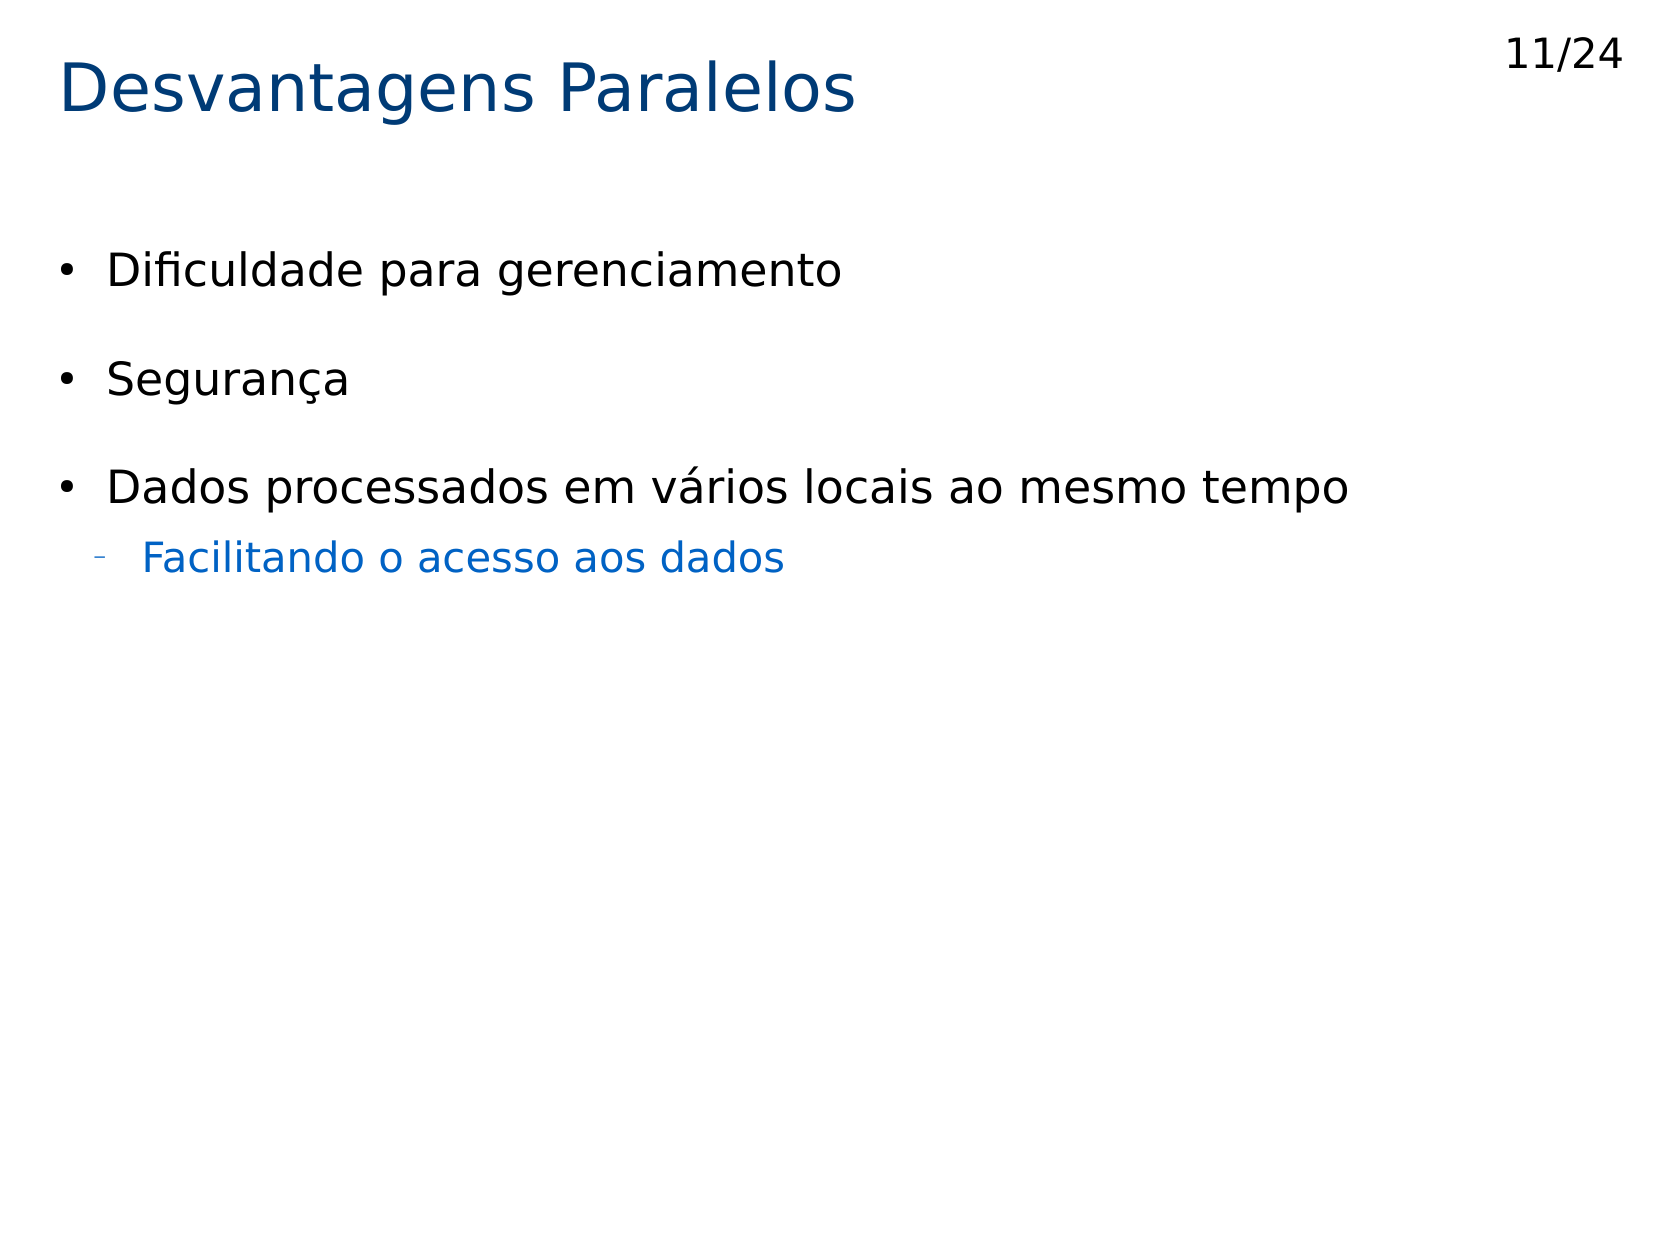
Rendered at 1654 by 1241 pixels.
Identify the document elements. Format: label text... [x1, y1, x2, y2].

title Desvantagens Paralelos [59, 29, 1506, 148]
list Dificuldade para gerenciamento Segurança Dados processados em vários locais ao mesmo tempo Facilitando o acesso aos dados [59, 236, 1595, 1211]
